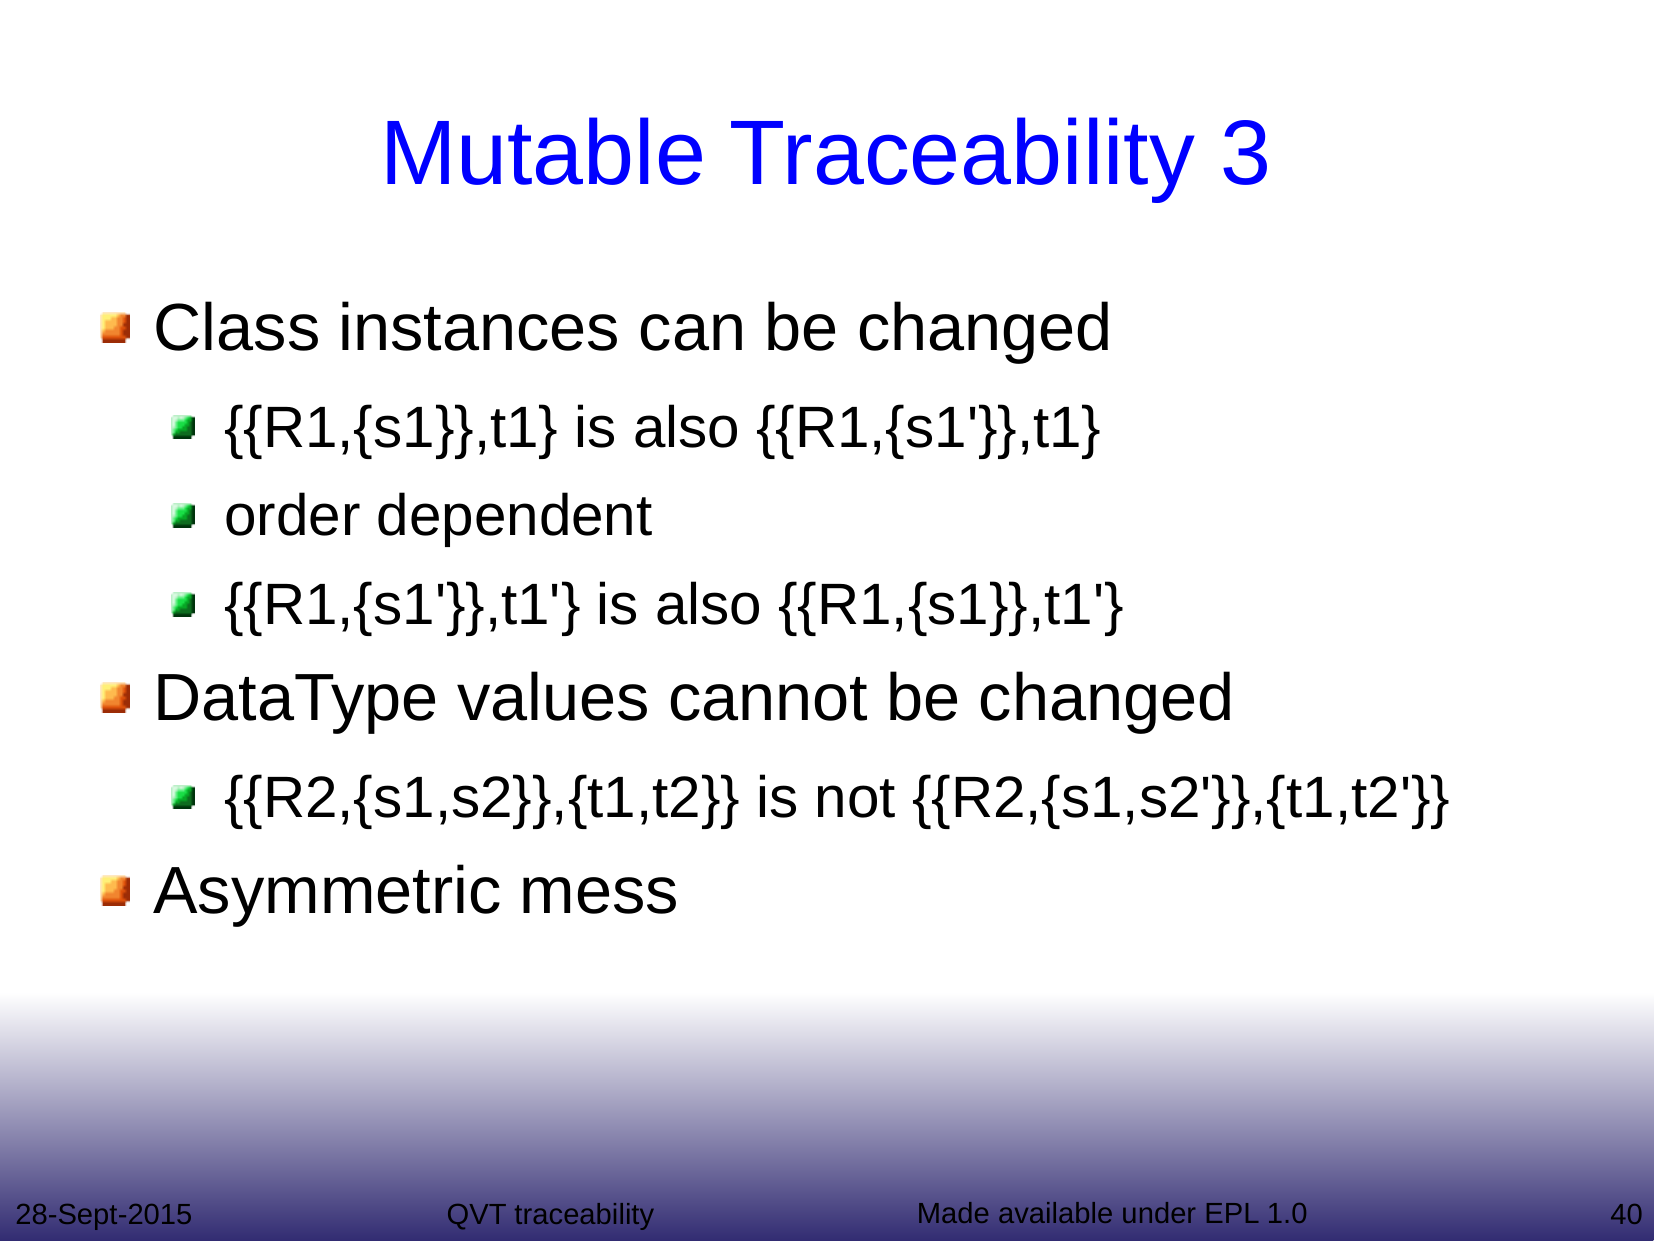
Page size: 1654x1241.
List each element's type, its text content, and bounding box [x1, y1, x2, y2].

title Mutable Traceability 3 [82, 49, 1571, 257]
list Class instances can be changed {{R1,{s1}},t1} is also {{R1,{s1'}},t1} order dependent {{R1,{s1'}},t1'} is also {{R1,{s1}},t1'} DataType values cannot be changed {{R2,{s1,s2}},{t1,t2}} is not {{R2,{s1,s2'}},{t1,t2'}} Asymmetric mess [82, 290, 1571, 1109]
